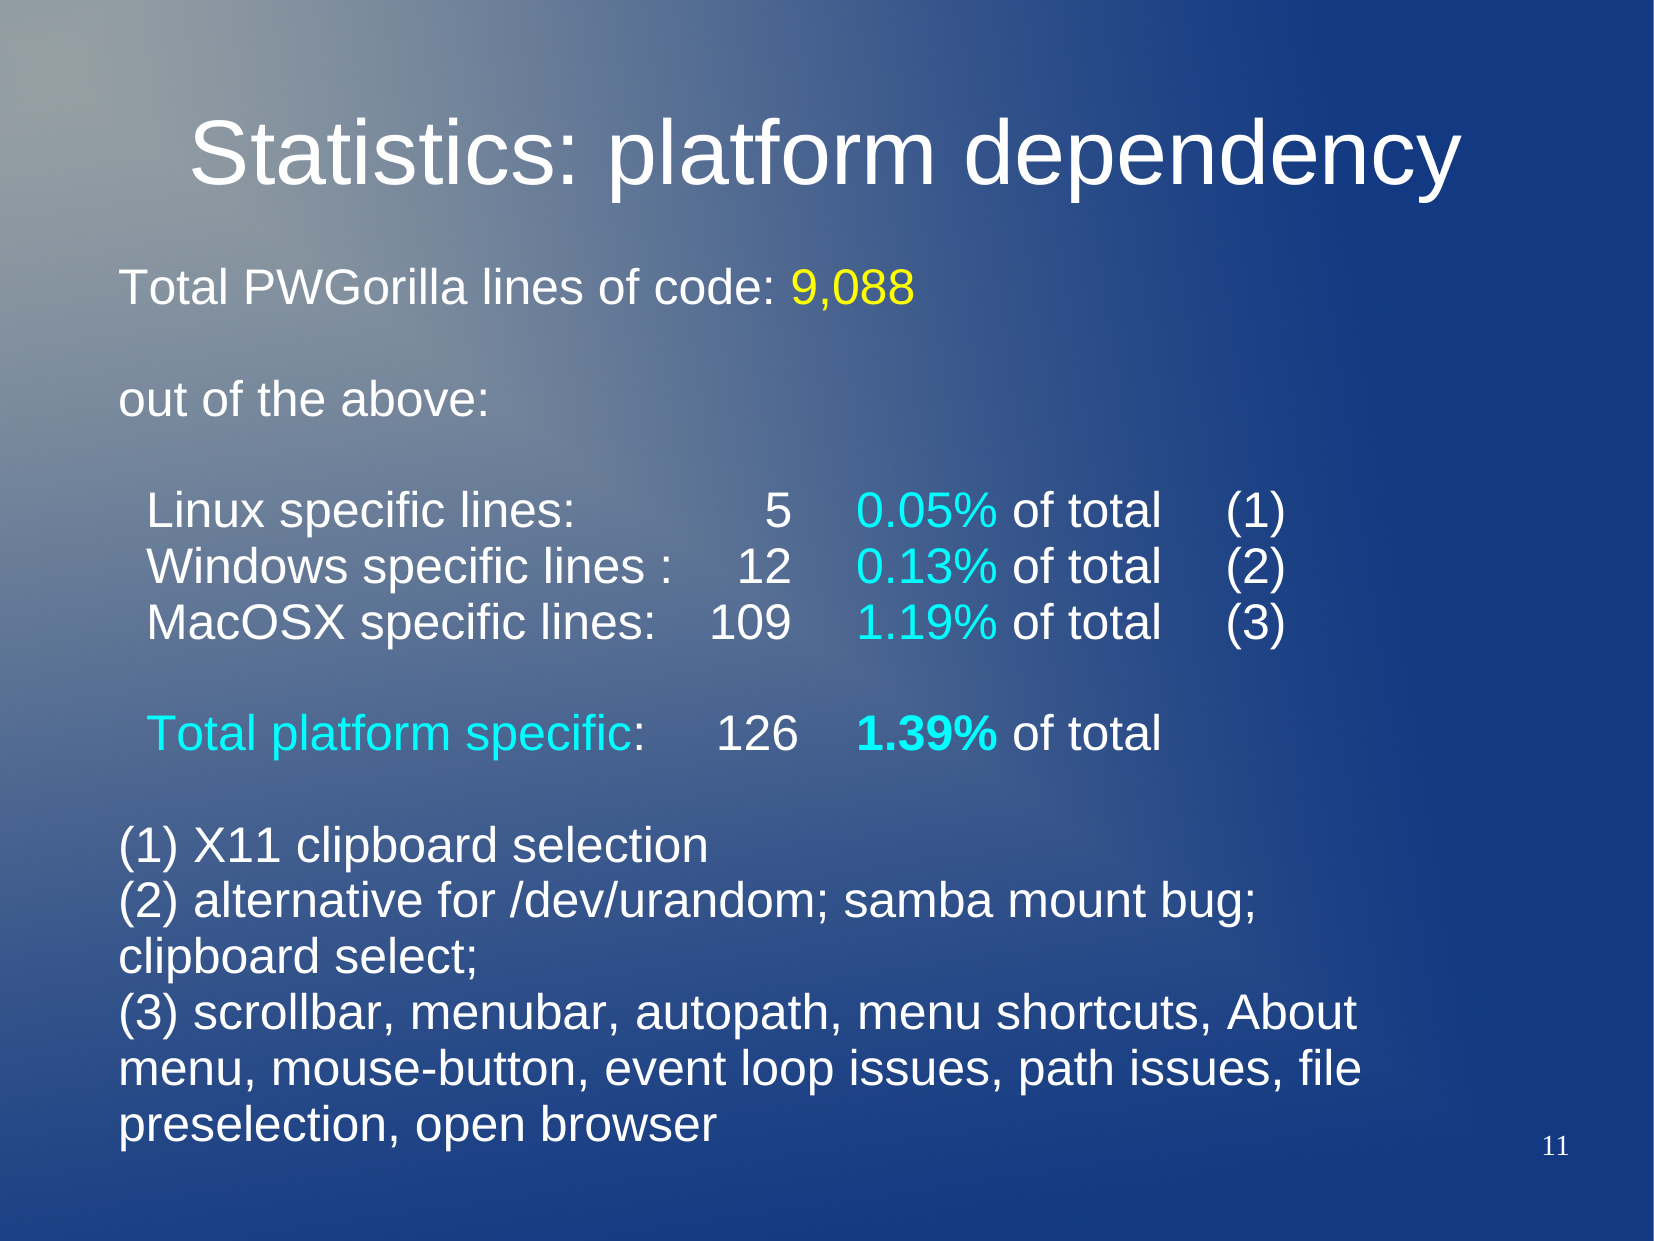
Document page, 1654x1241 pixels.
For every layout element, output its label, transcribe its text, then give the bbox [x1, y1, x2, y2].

text_box (1) X11 clipboard selection (2) alternative for /dev/urandom; samba mount bug; clipboard select; (3) scrollbar, menubar, autopath, menu shortcuts, About menu, mouse-button, event loop issues, path issues, file preselection, open browser [118, 817, 1447, 1152]
title Statistics: platform dependency [82, 49, 1571, 257]
picture [0, 0, 1654, 1241]
text_box Total PWGorilla lines of code: 9,088 out of the above: Linux specific lines: 5 0.05% of total (1) Windows specific lines : 12 0.13% of total (2) MacOSX specific lines: 109 1.19% of total (3) Total platform specific: 126 1.39% of total [118, 259, 1506, 762]
